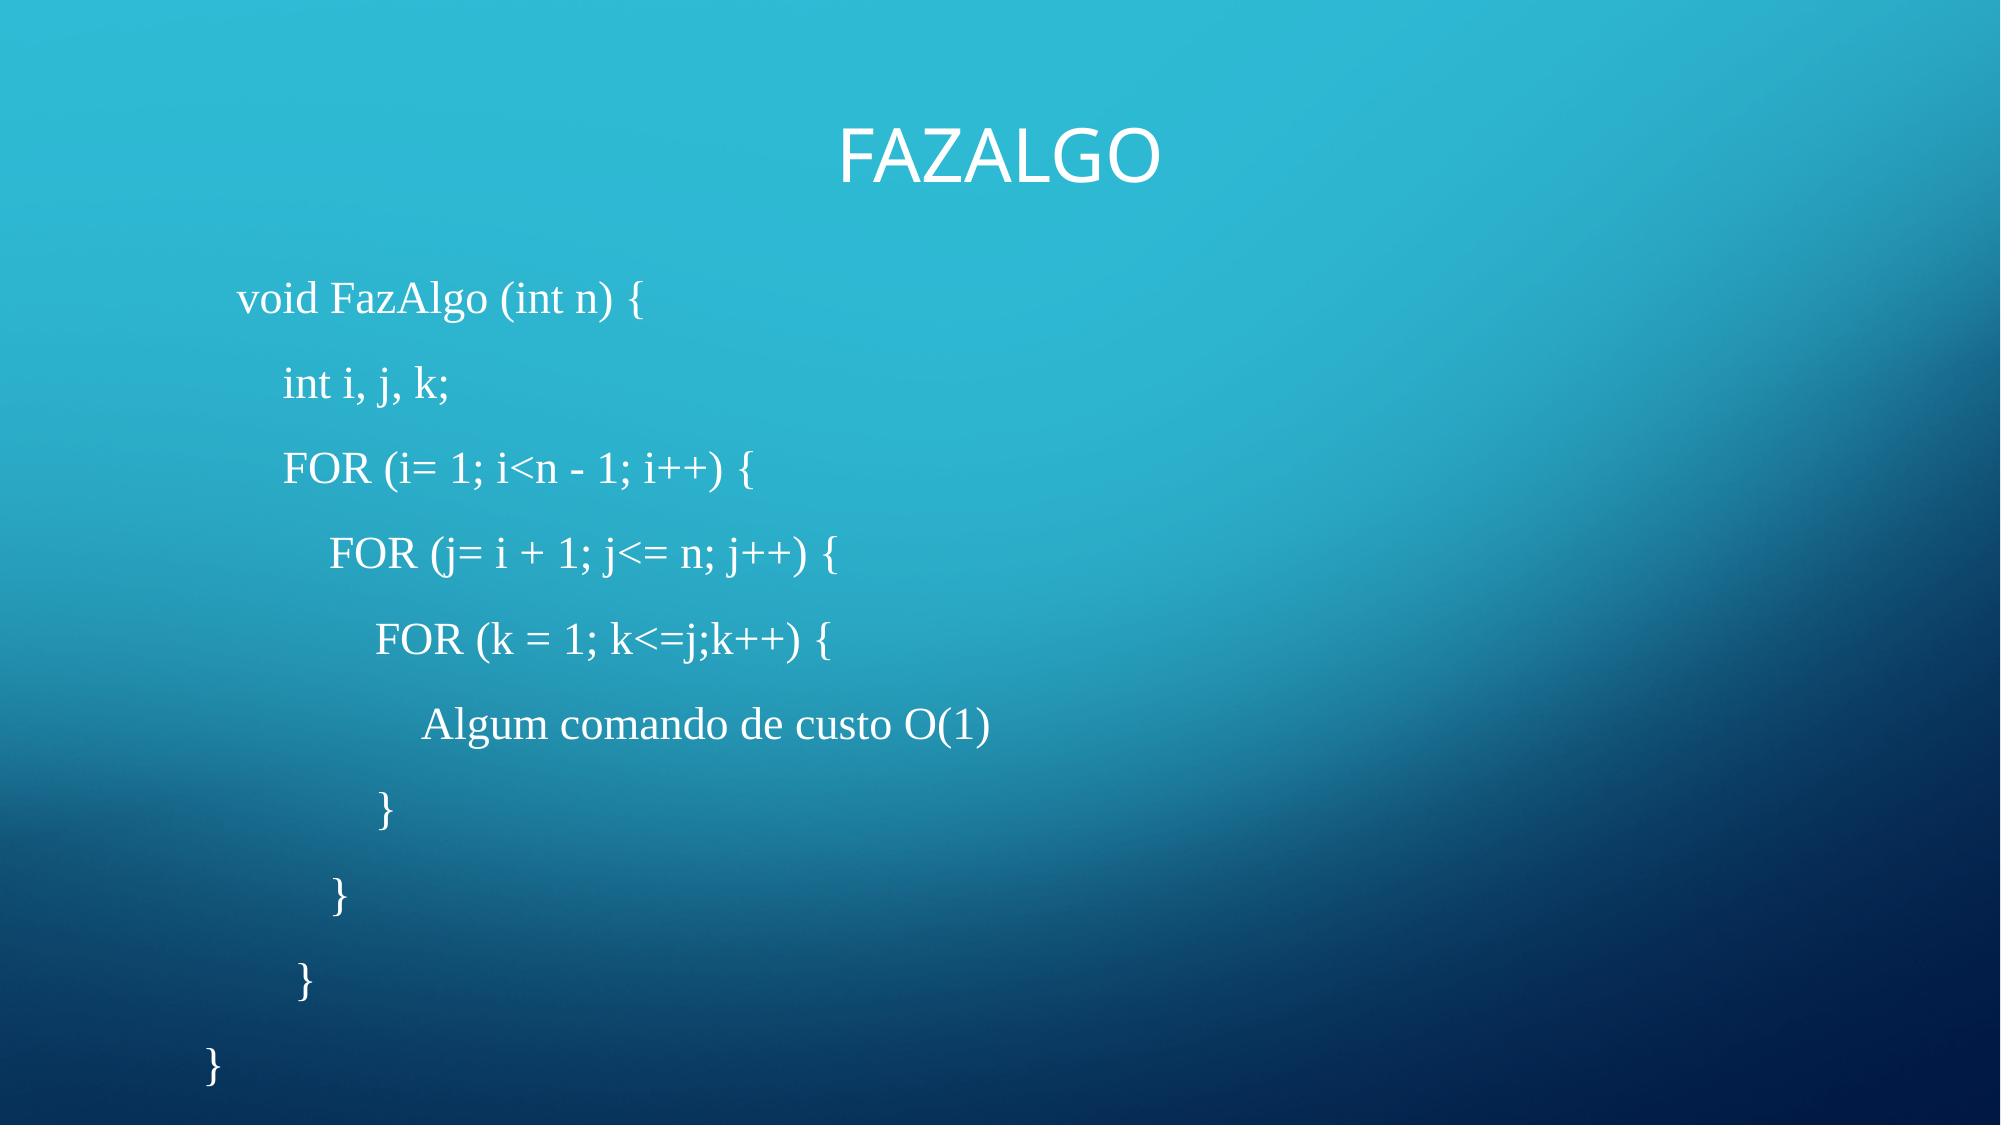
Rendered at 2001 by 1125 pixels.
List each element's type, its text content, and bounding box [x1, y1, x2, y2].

list void FazAlgo (int n) { int i, j, k; FOR (i= 1; i<n - 1; i++) { FOR (j= i + 1; j<= n; j++) { FOR (k = 1; k<=j;k++) { Algum comando de custo O(1) } } } } [187, 248, 1813, 1099]
title Fazalgo [187, 101, 1813, 215]
